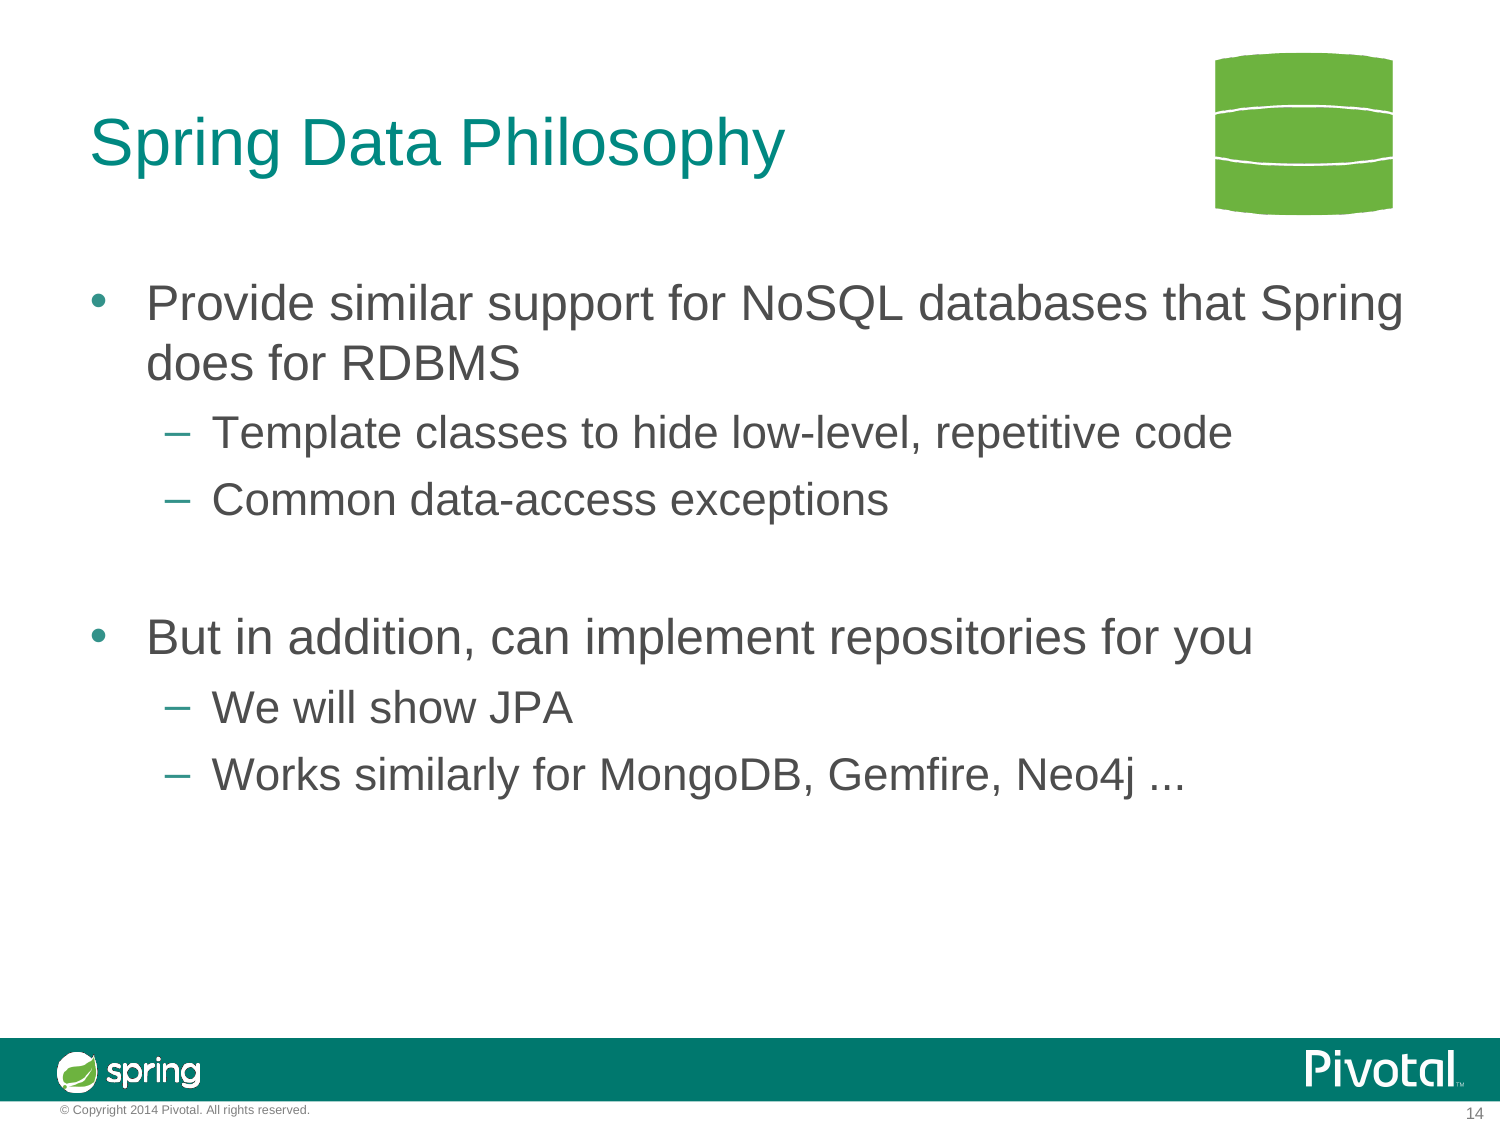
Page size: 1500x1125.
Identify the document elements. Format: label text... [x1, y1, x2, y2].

picture [32, 1041, 210, 1103]
picture [1306, 1050, 1464, 1087]
title Spring Data Philosophy [75, 45, 1426, 233]
picture [1181, 44, 1426, 223]
list Provide similar support for NoSQL databases that Spring does for RDBMS Template classes to hide low-level, repetitive code Common data-access exceptions But in addition, can implement repositories for you We will show JPA Works similarly for MongoDB, Gemfire, Neo4j ... [75, 262, 1426, 931]
